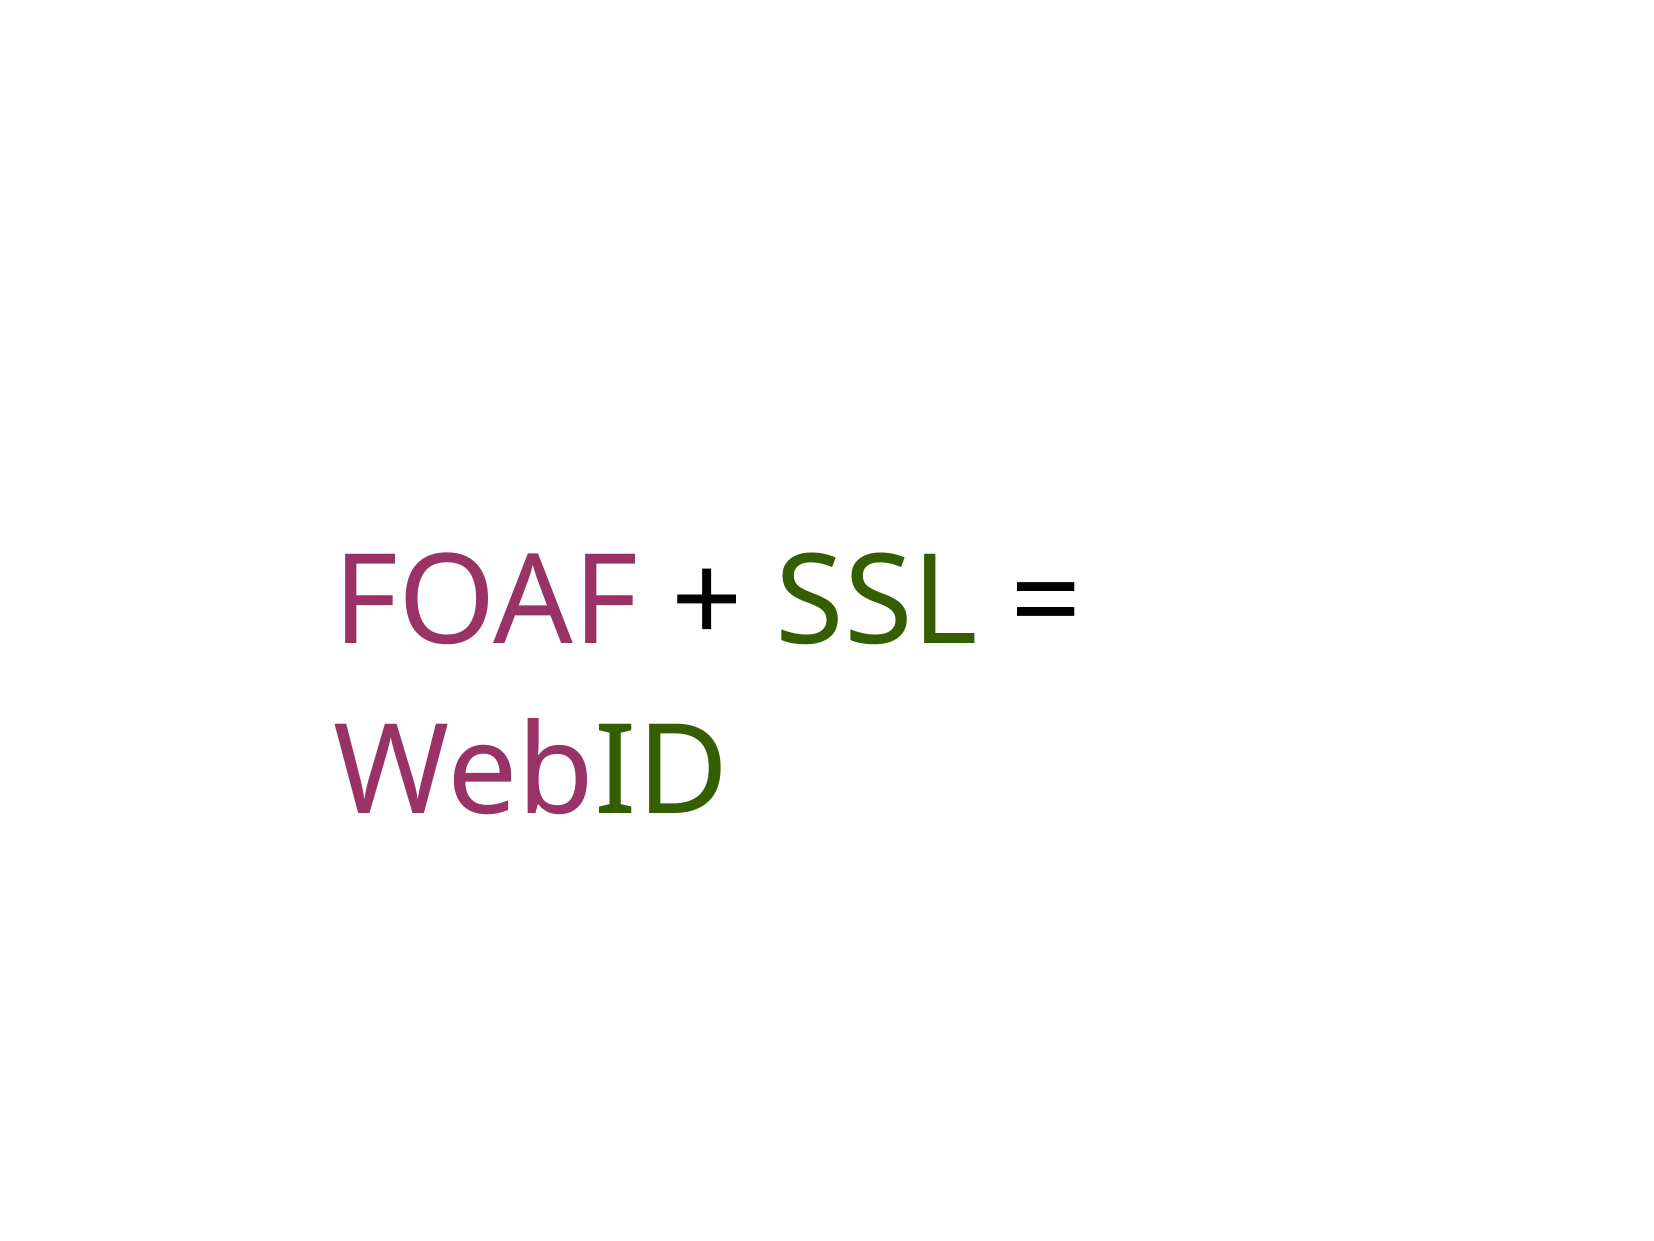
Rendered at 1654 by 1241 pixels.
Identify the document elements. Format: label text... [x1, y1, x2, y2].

text_box FOAF + SSL = WebID [318, 502, 1323, 670]
